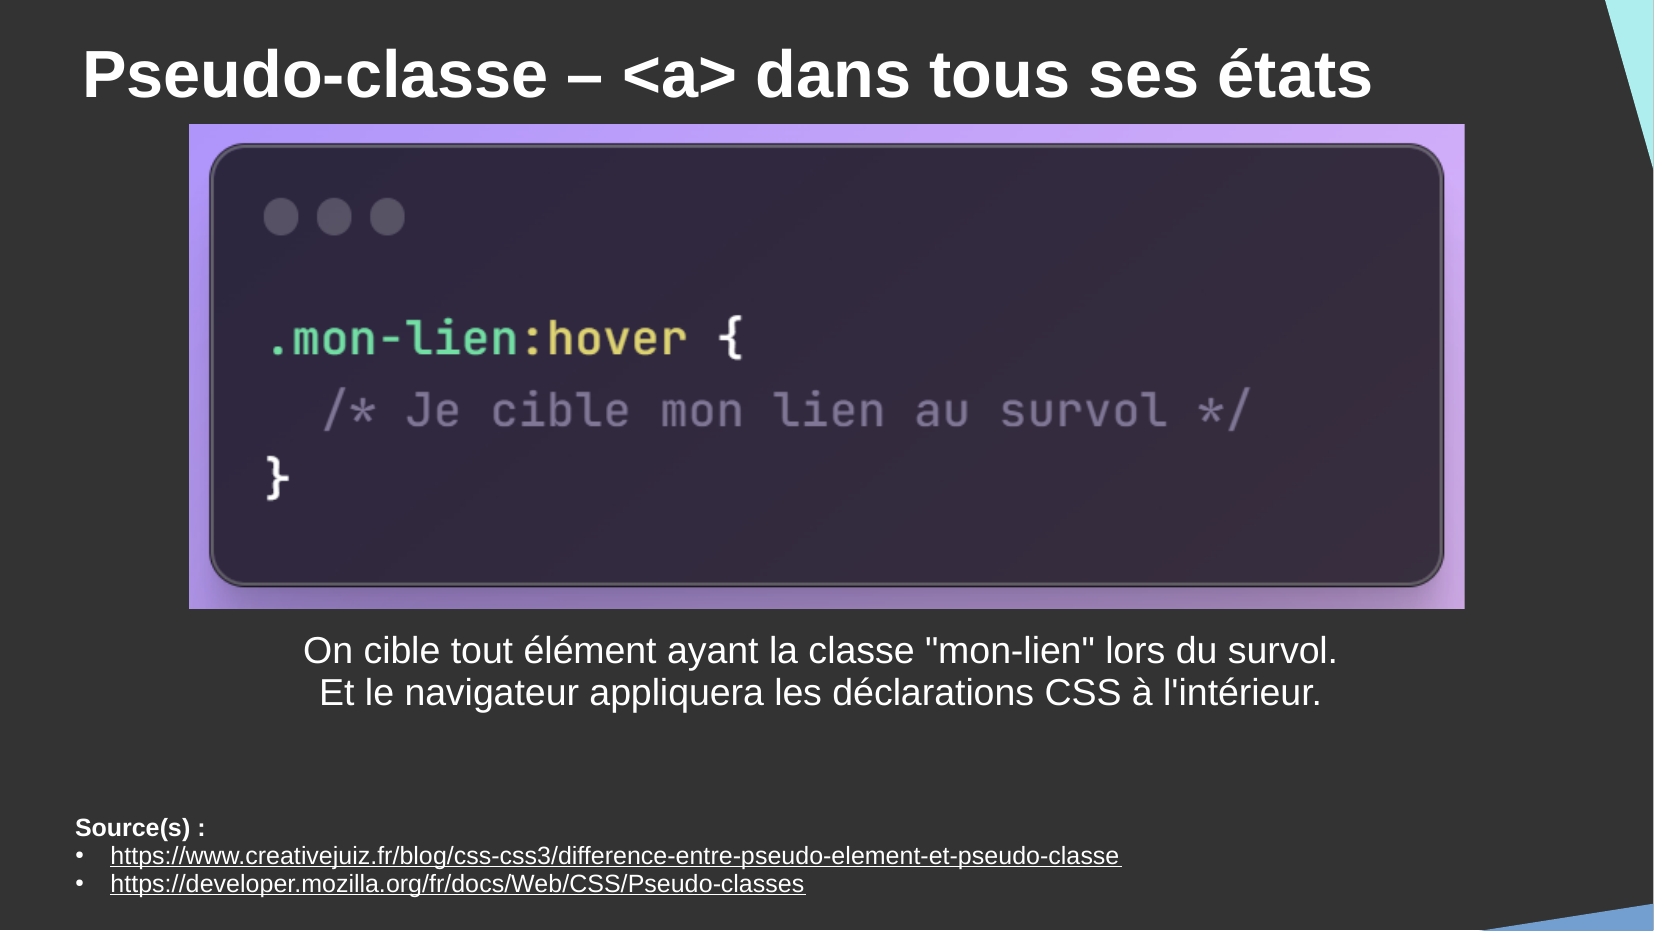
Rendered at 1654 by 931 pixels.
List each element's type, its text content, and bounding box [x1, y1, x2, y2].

text_box [1605, 0, 1654, 172]
picture [189, 124, 1465, 609]
text_box Source(s) : https://www.creativejuiz.fr/blog/css-css3/difference-entre-pseudo-element-et-pseudo-classe https://developer.mozilla.org/fr/docs/Web/CSS/Pseudo-classes [60, 806, 1546, 931]
text_box [1478, 903, 1654, 931]
title Pseudo-classe – <a> dans tous ses états [82, 37, 1571, 114]
text_box On cible tout élément ayant la classe "mon-lien" lors du survol. Et le navigateur appliquera les déclarations CSS à l'intérieur. [212, 621, 1430, 721]
